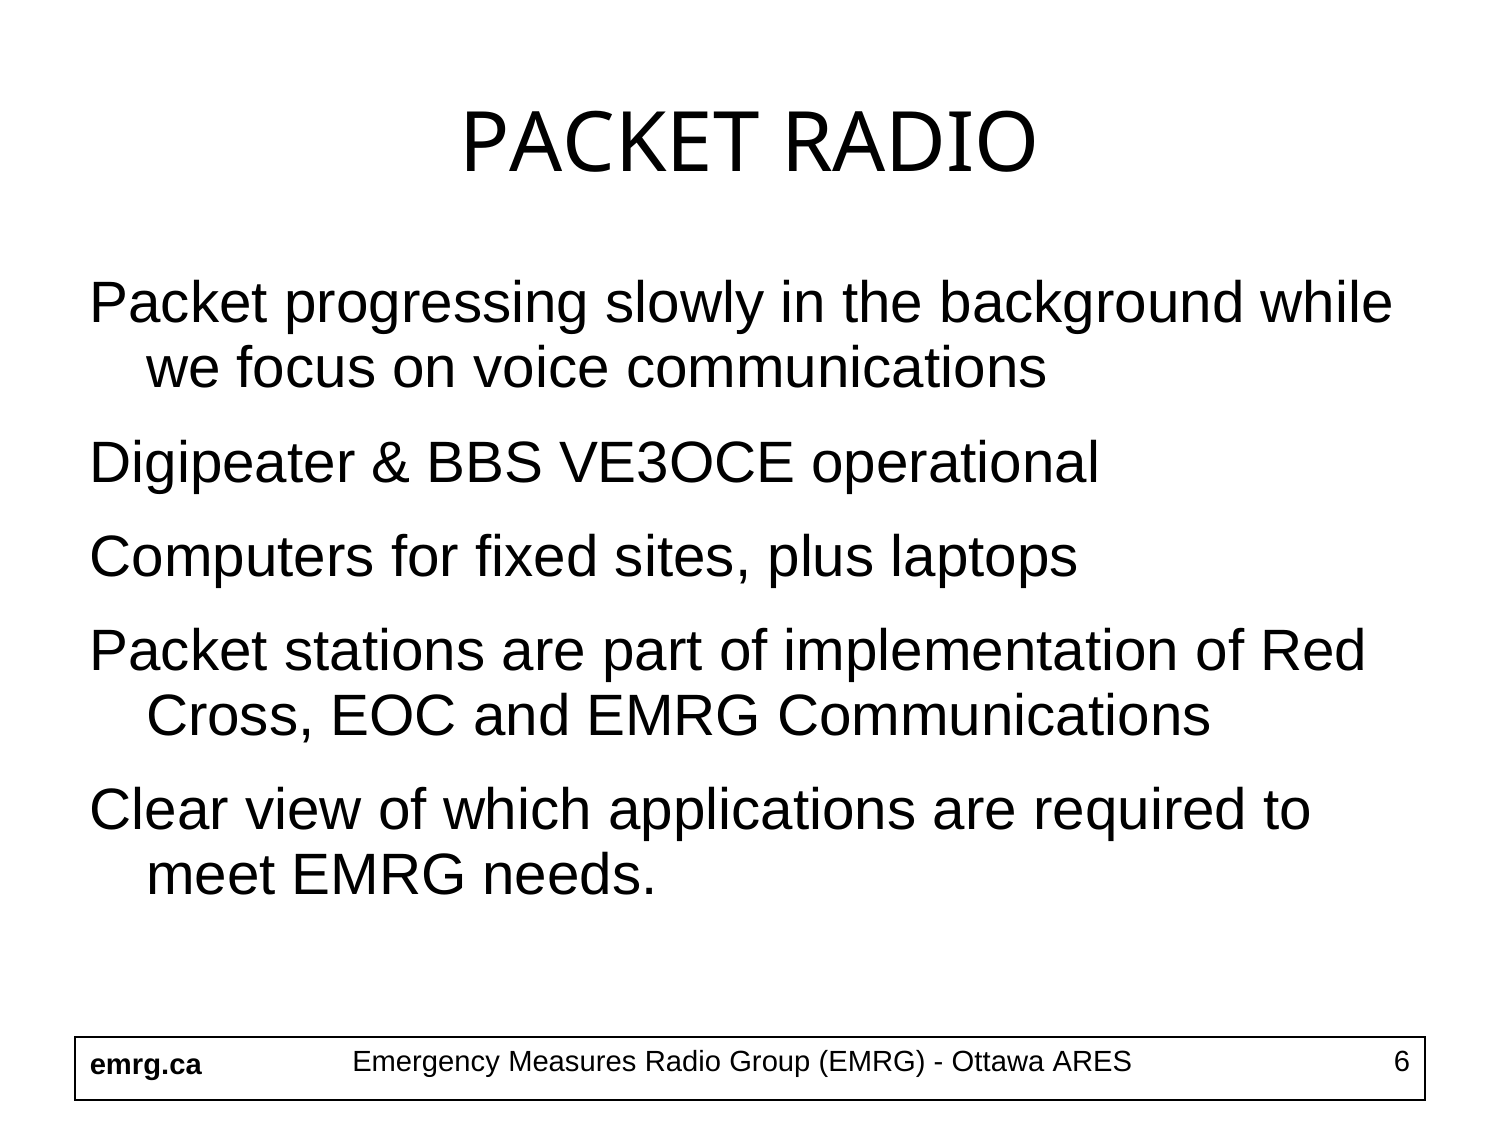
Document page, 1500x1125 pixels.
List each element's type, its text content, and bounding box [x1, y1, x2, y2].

title PACKET RADIO [75, 45, 1426, 233]
list Packet progressing slowly in the background while we focus on voice communications Digipeater & BBS VE3OCE operational Computers for fixed sites, plus laptops Packet stations are part of implementation of Red Cross, EOC and EMRG Communications Clear view of which applications are required to meet EMRG needs. [75, 262, 1426, 1054]
